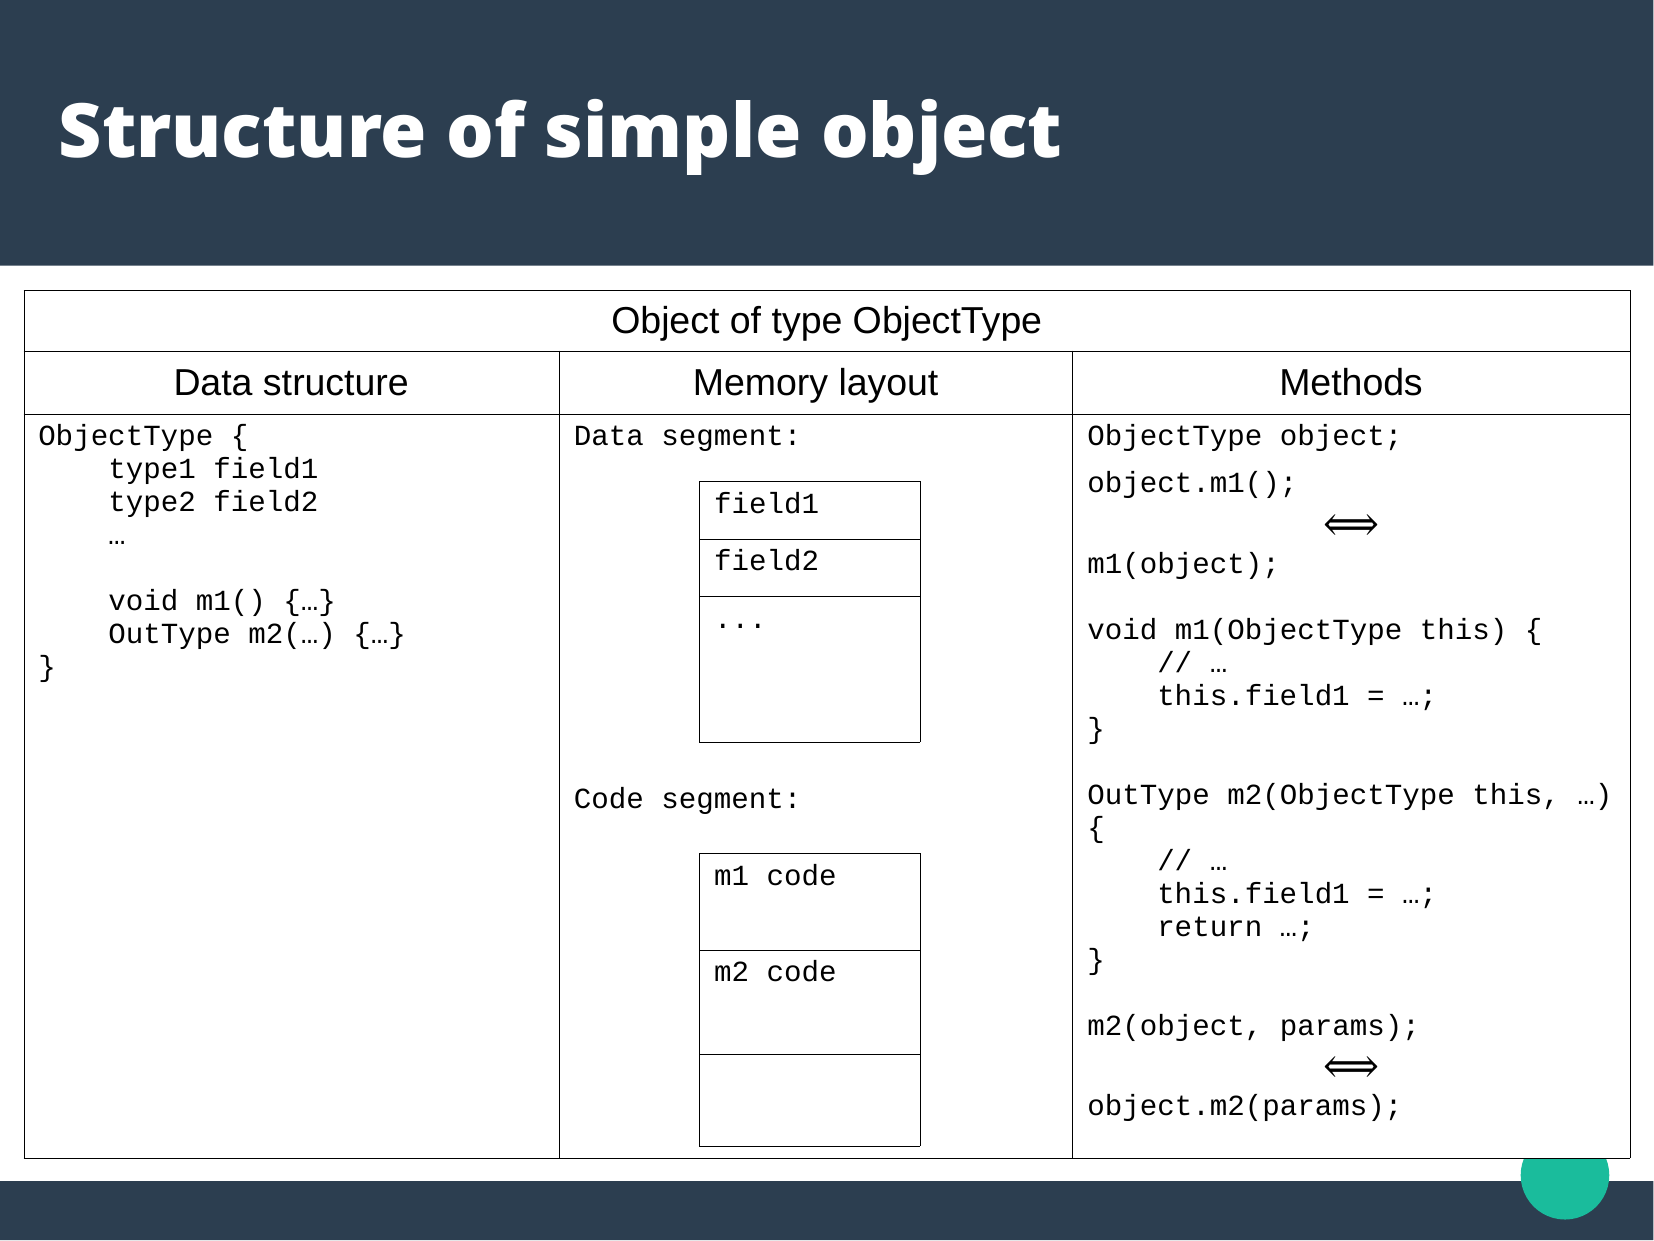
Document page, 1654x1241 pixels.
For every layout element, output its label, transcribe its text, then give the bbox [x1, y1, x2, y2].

table_cell ObjectType object; object.m1(); ⟺ m1(object); void m1(ObjectType this) { // … this.field1 = …; } OutType m2(ObjectType this, …) { // … this.field1 = …; return …; } m2(object, params); ⟺ object.m2(params); [1073, 415, 1630, 1158]
table_cell m2 code [700, 951, 920, 1054]
table_cell field2 [700, 540, 920, 596]
table_header Object of type ObjectType [25, 291, 1630, 351]
table_cell Data structure [25, 352, 559, 414]
table_cell ... [700, 597, 920, 742]
table_cell Methods [1073, 352, 1630, 414]
table_cell [700, 1055, 920, 1146]
table_header m1 code [700, 854, 920, 950]
table_cell Memory layout [560, 352, 1072, 414]
title Structure of simple object [59, 49, 1595, 207]
table_cell ObjectType { type1 field1 type2 field2 … void m1() {…} OutType m2(…) {…} } [25, 415, 559, 1158]
table_cell Data segment: Code segment: [560, 415, 1072, 1158]
table_header field1 [700, 482, 920, 539]
